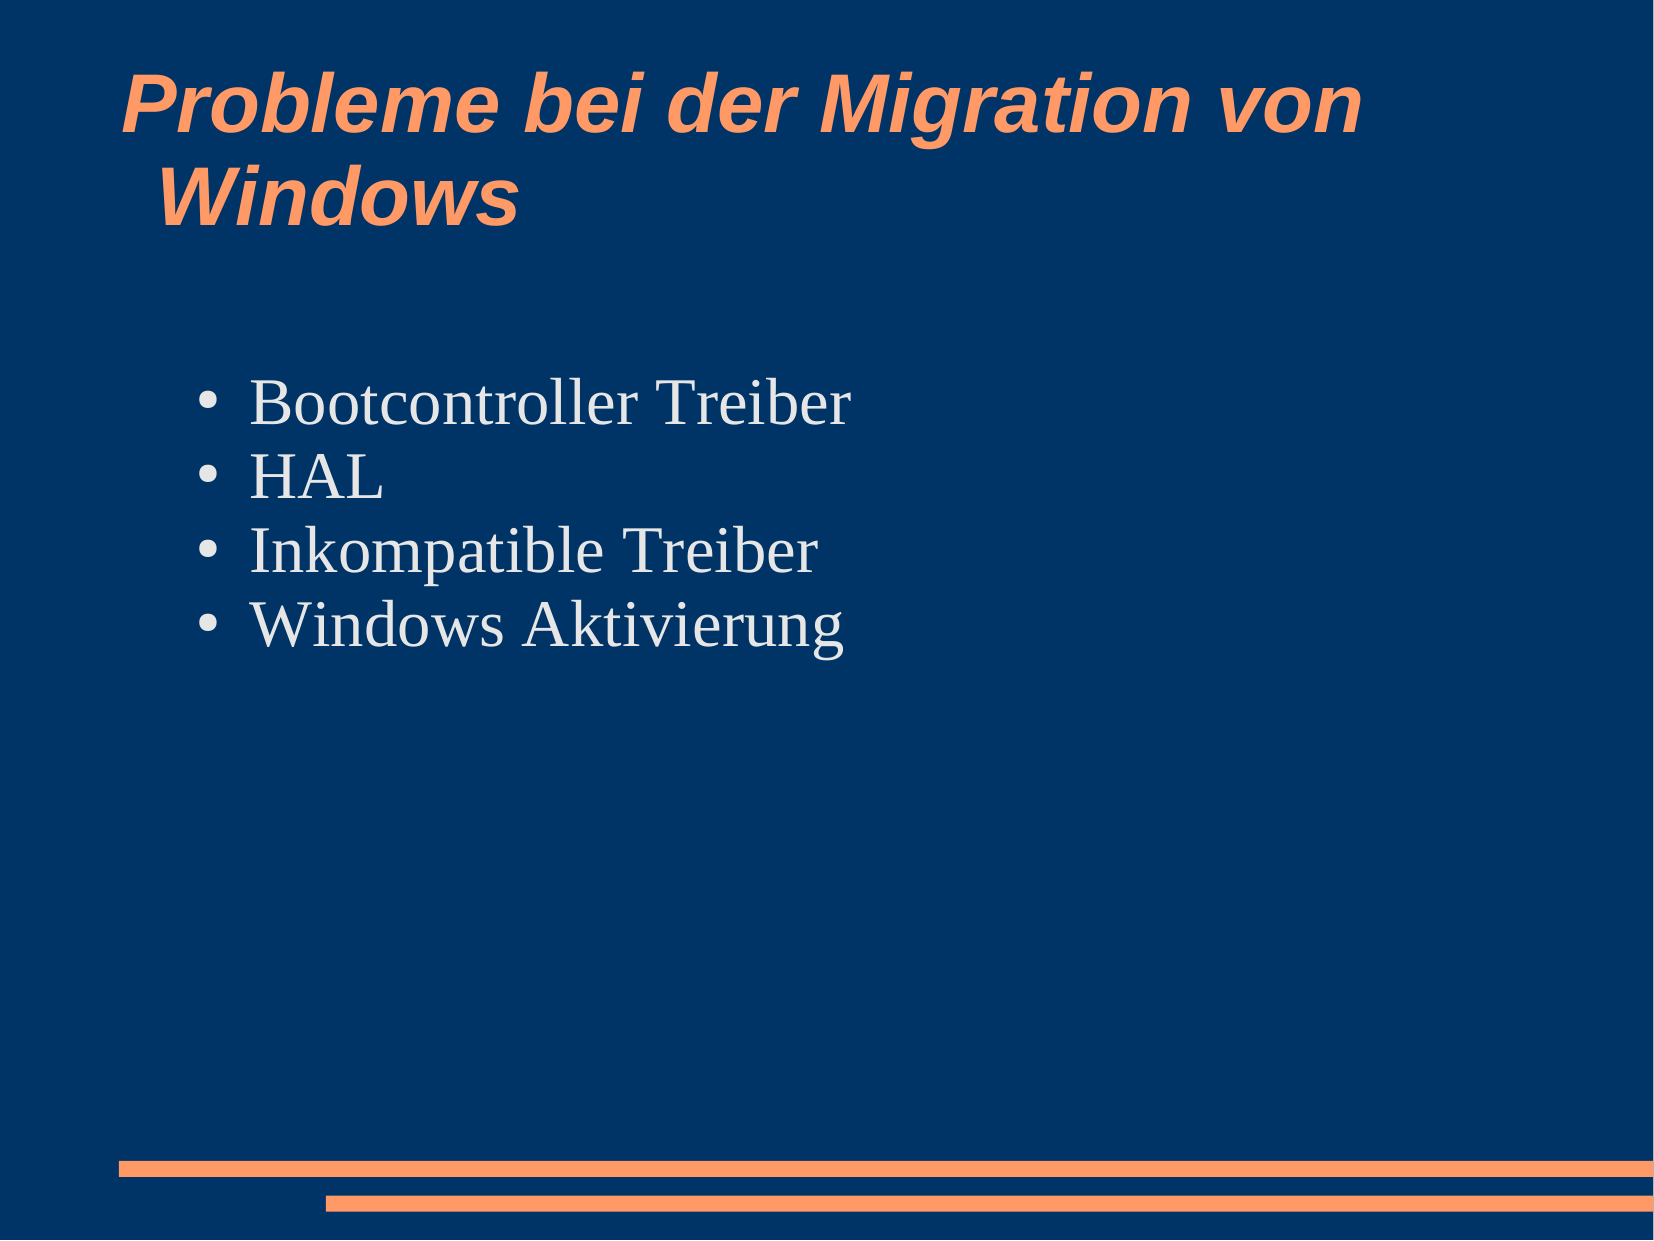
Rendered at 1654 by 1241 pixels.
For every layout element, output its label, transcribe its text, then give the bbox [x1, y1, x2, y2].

list Bootcontroller Treiber HAL Inkompatible Treiber Windows Aktivierung [178, 364, 1570, 1147]
title Probleme bei der Migration von Windows [121, 46, 1534, 254]
